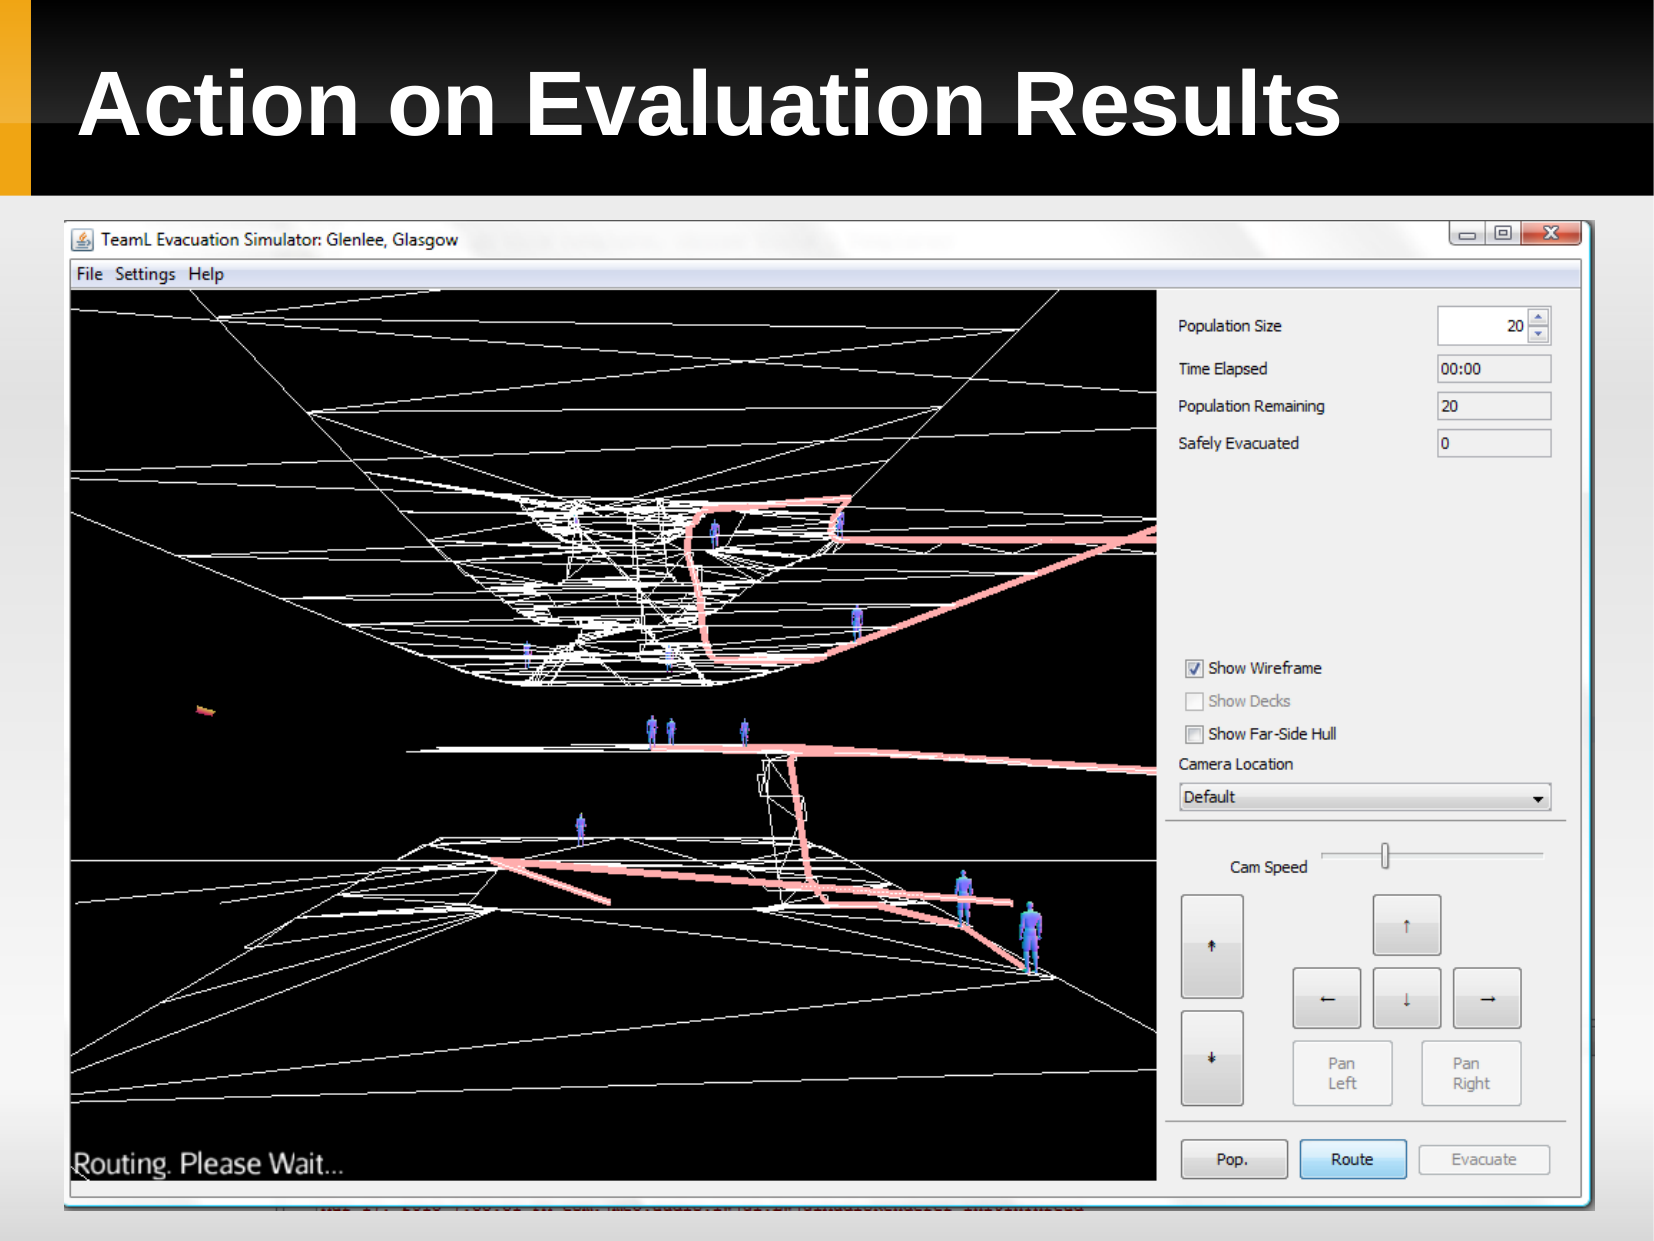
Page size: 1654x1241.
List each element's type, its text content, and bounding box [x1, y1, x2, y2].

title Action on Evaluation Results [76, 0, 1565, 208]
picture [0, 0, 1654, 1241]
